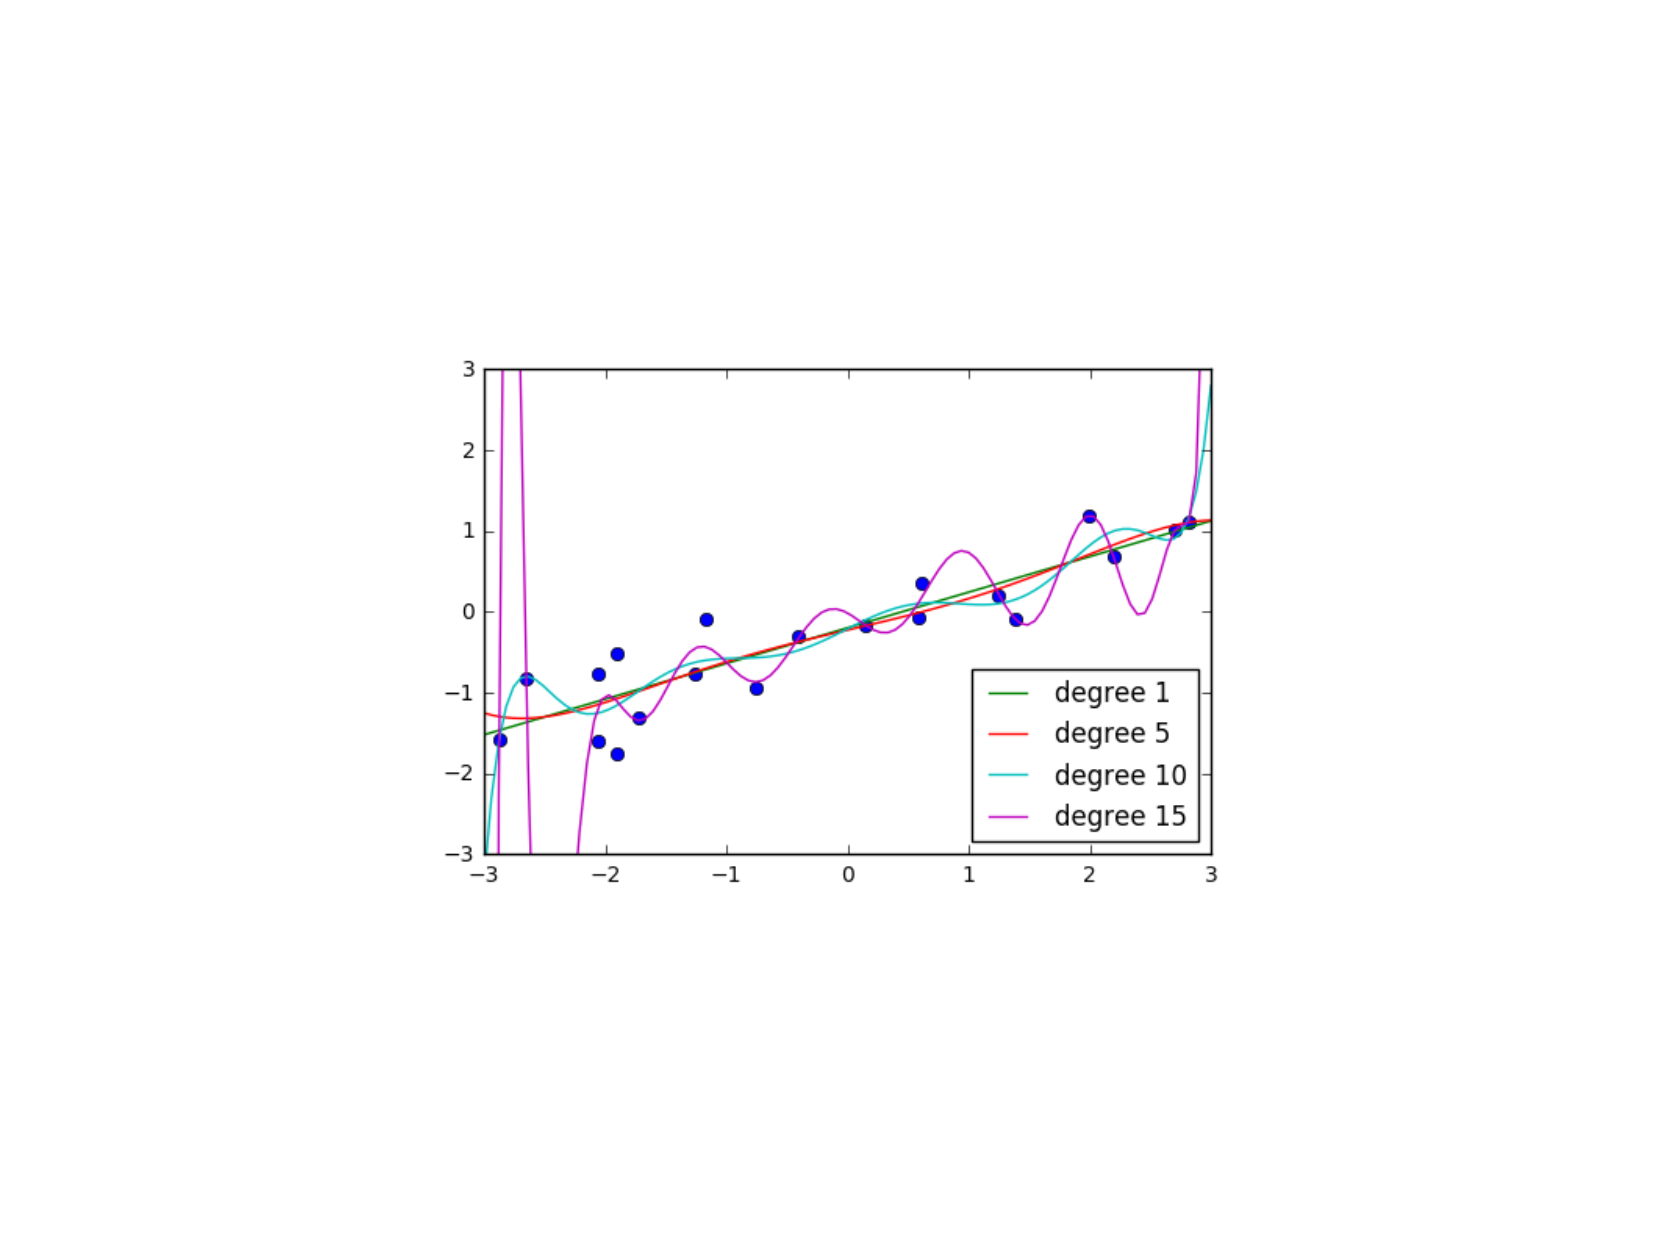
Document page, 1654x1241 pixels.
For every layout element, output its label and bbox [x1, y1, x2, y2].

picture [428, 344, 1233, 901]
